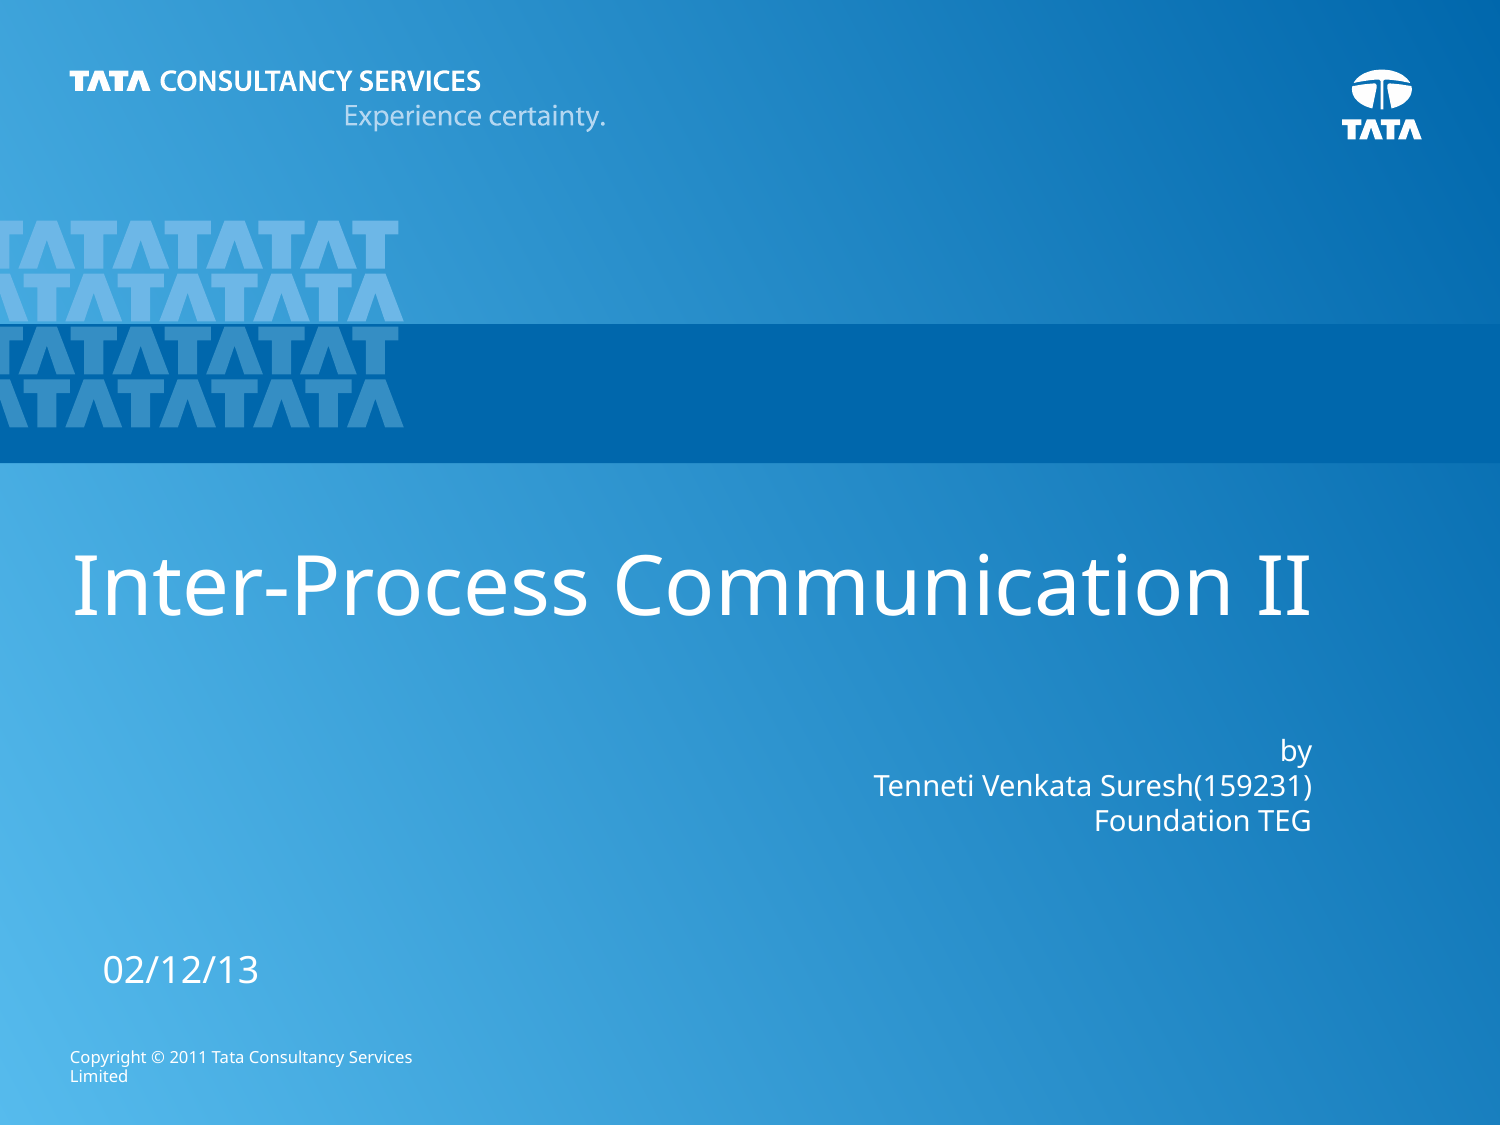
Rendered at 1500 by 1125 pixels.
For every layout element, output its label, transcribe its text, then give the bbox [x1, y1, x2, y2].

text_box 02/12/13 [102, 945, 260, 997]
subtitle by Tenneti Venkata Suresh(159231) Foundation TEG [50, 725, 1328, 851]
title Inter-Process Communication II [58, 525, 1359, 625]
